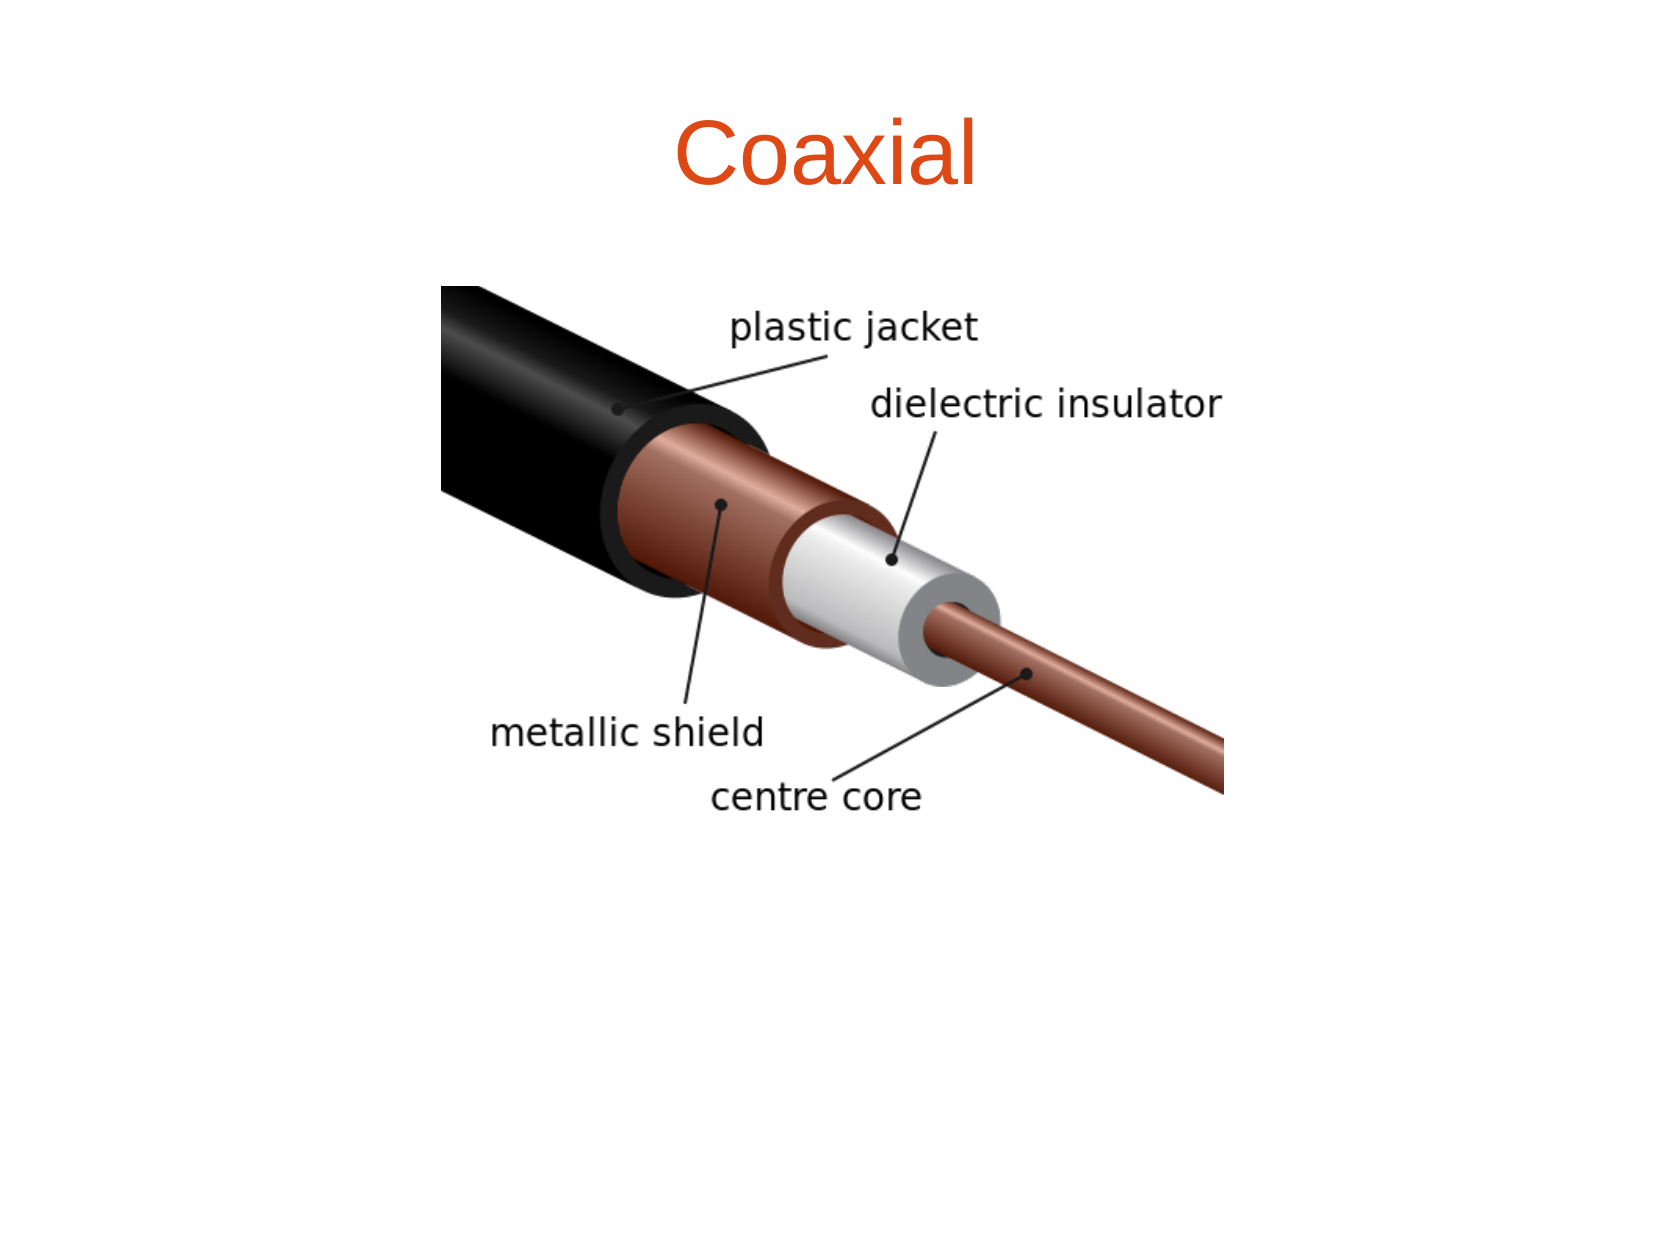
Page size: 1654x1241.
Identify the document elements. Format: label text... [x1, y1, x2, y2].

picture [441, 286, 1224, 834]
title Coaxial [82, 49, 1571, 257]
